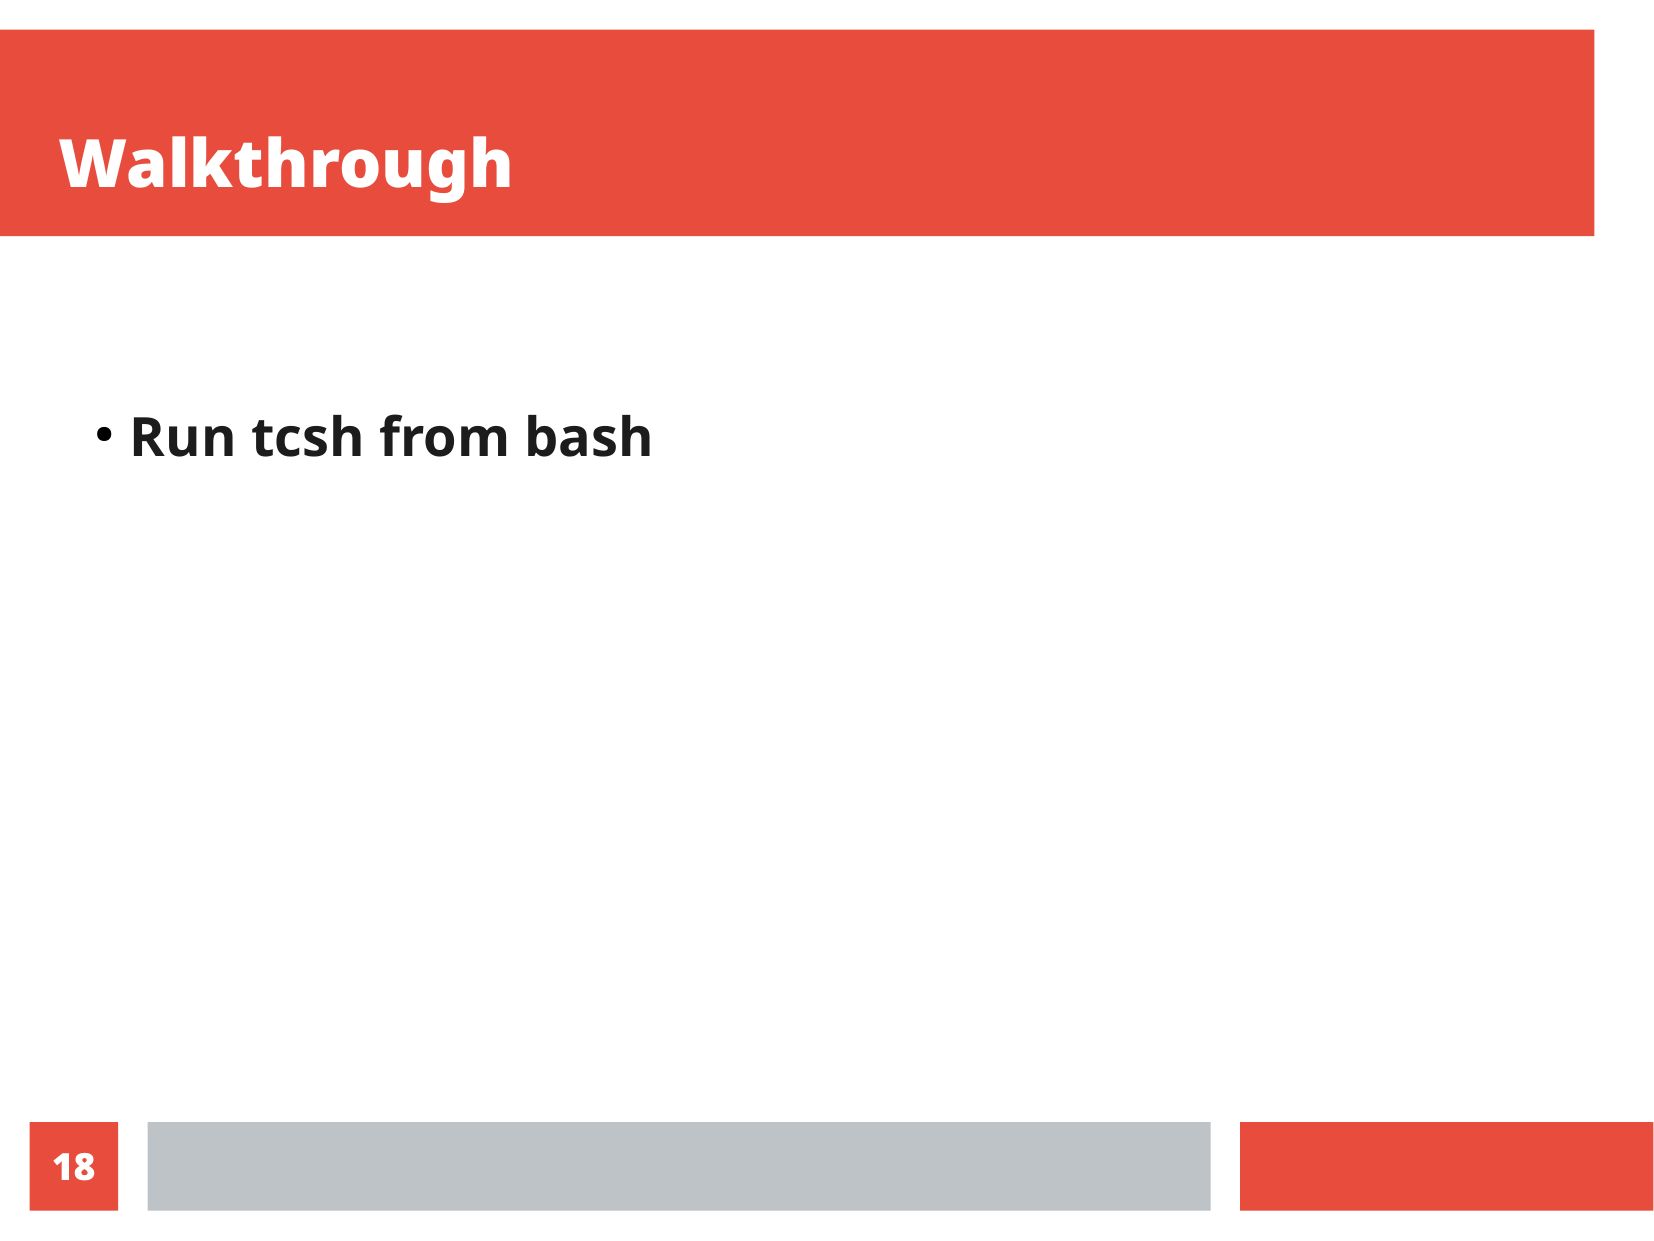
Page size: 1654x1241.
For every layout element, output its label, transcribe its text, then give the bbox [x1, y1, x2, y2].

title Walkthrough [59, 59, 1595, 207]
subtitle Run tcsh from bash [59, 324, 1565, 1093]
